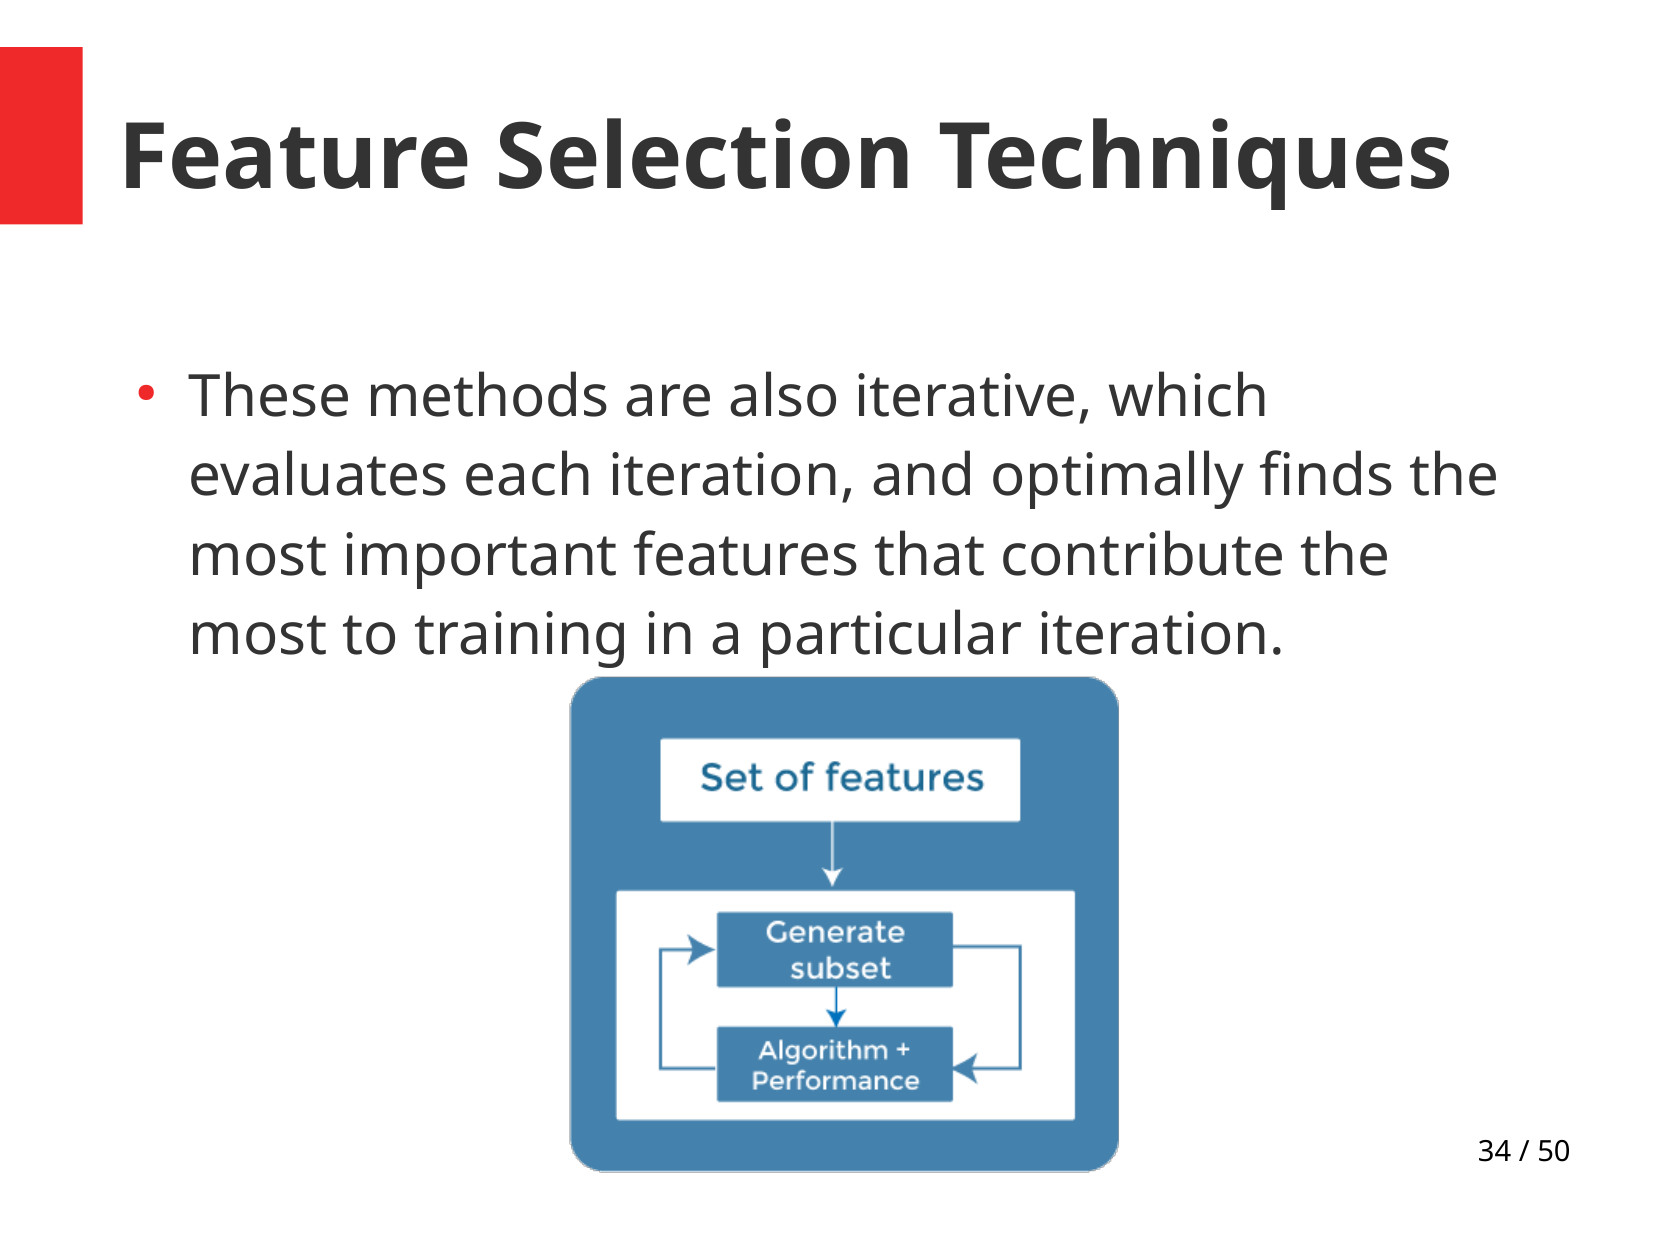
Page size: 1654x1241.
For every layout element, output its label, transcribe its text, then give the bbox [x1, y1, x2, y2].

title Feature Selection Techniques [118, 49, 1571, 257]
picture [531, 646, 1155, 1193]
list These methods are also iterative, which evaluates each iteration, and optimally finds the most important features that contribute the most to training in a particular iteration. [118, 354, 1536, 1074]
